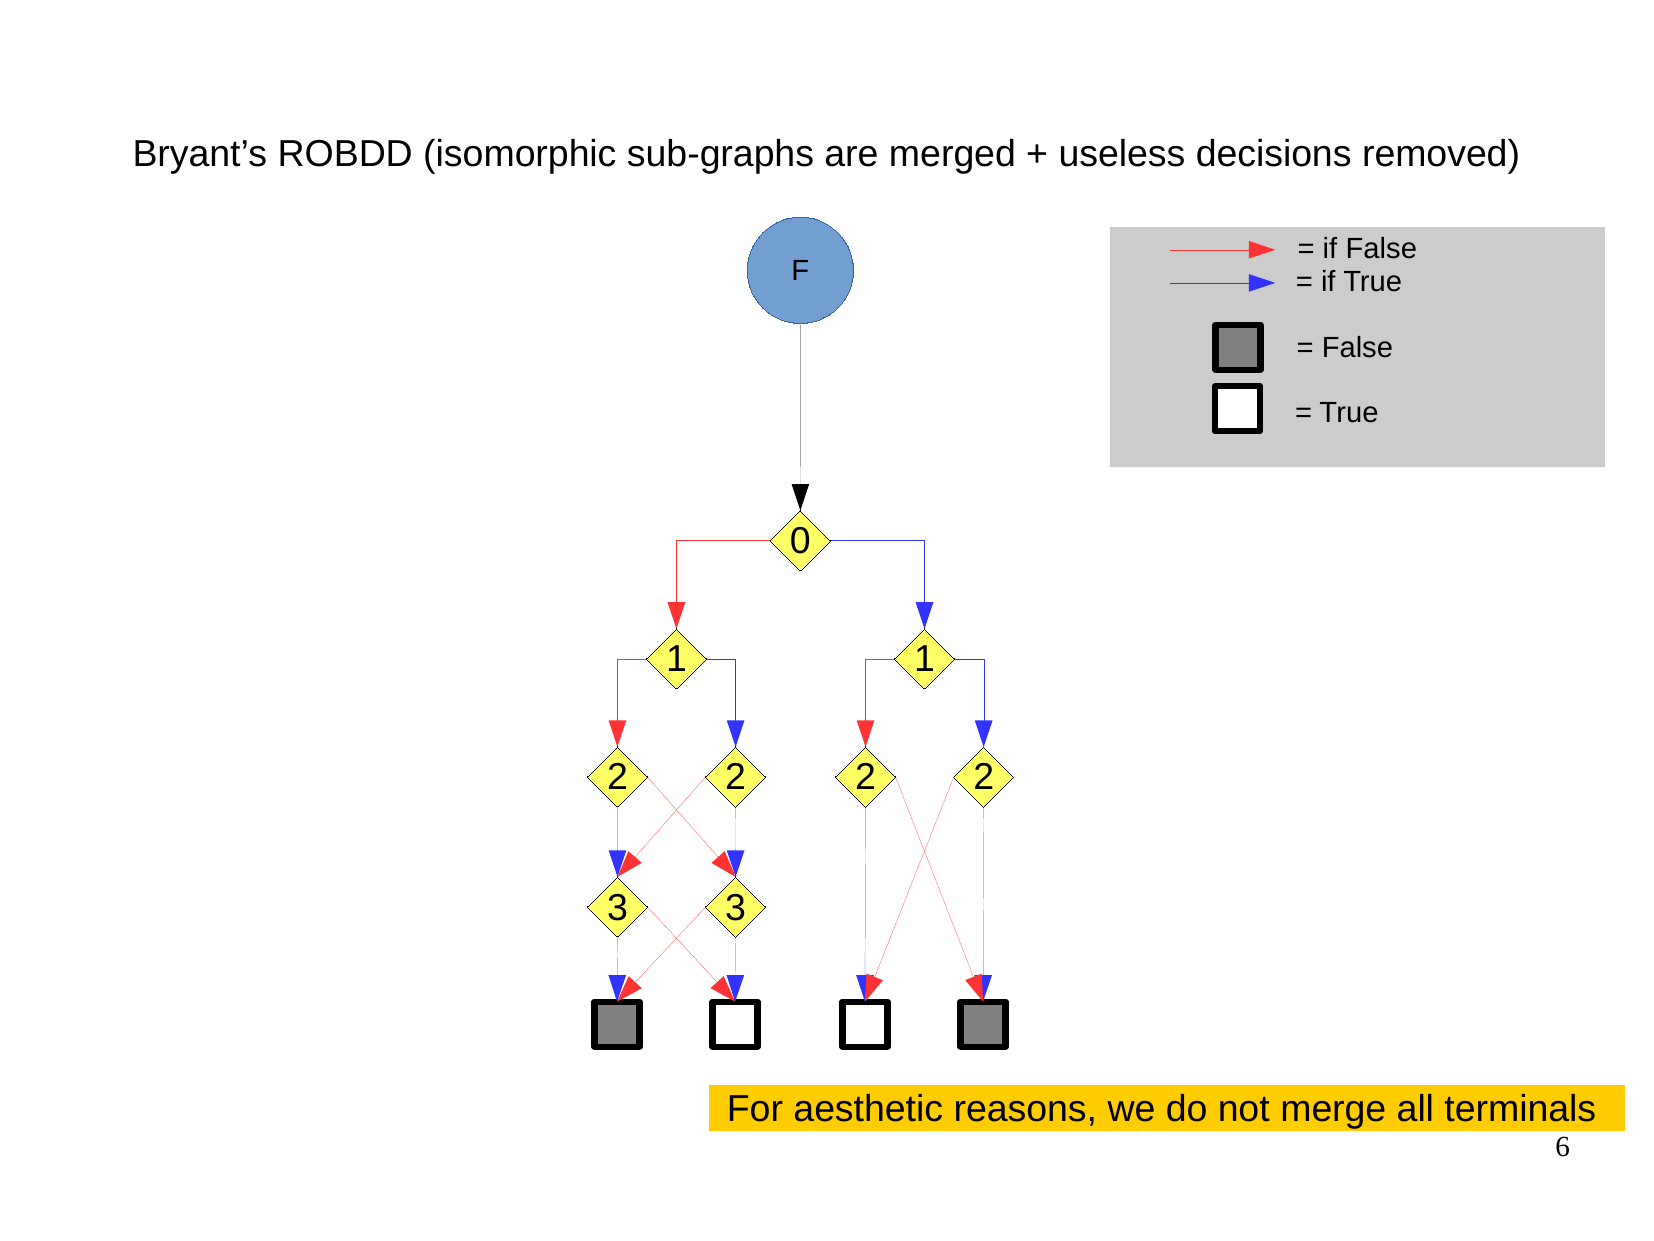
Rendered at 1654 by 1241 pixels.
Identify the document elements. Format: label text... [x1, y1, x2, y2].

text_box [1215, 324, 1261, 370]
text_box 3 [705, 876, 766, 938]
text_box 3 [587, 876, 648, 937]
text_box [594, 1001, 640, 1047]
text_box 1 [894, 628, 955, 689]
text_box 2 [705, 746, 766, 808]
text_box [842, 1001, 888, 1047]
text_box 0 [770, 510, 831, 571]
text_box 1 [646, 628, 707, 689]
text_box [1215, 386, 1261, 432]
text_box F [747, 217, 854, 324]
title Bryant’s ROBDD (isomorphic sub-graphs are merged + useless decisions removed) [82, 49, 1571, 257]
text_box For aesthetic reasons, we do not merge all terminals [709, 1085, 1625, 1131]
text_box 2 [587, 746, 648, 807]
text_box 2 [835, 746, 896, 808]
text_box [960, 1001, 1006, 1047]
text_box [712, 1001, 758, 1047]
text_box 2 [953, 747, 1014, 808]
text_box = if False = if True = False = True [1109, 227, 1605, 468]
